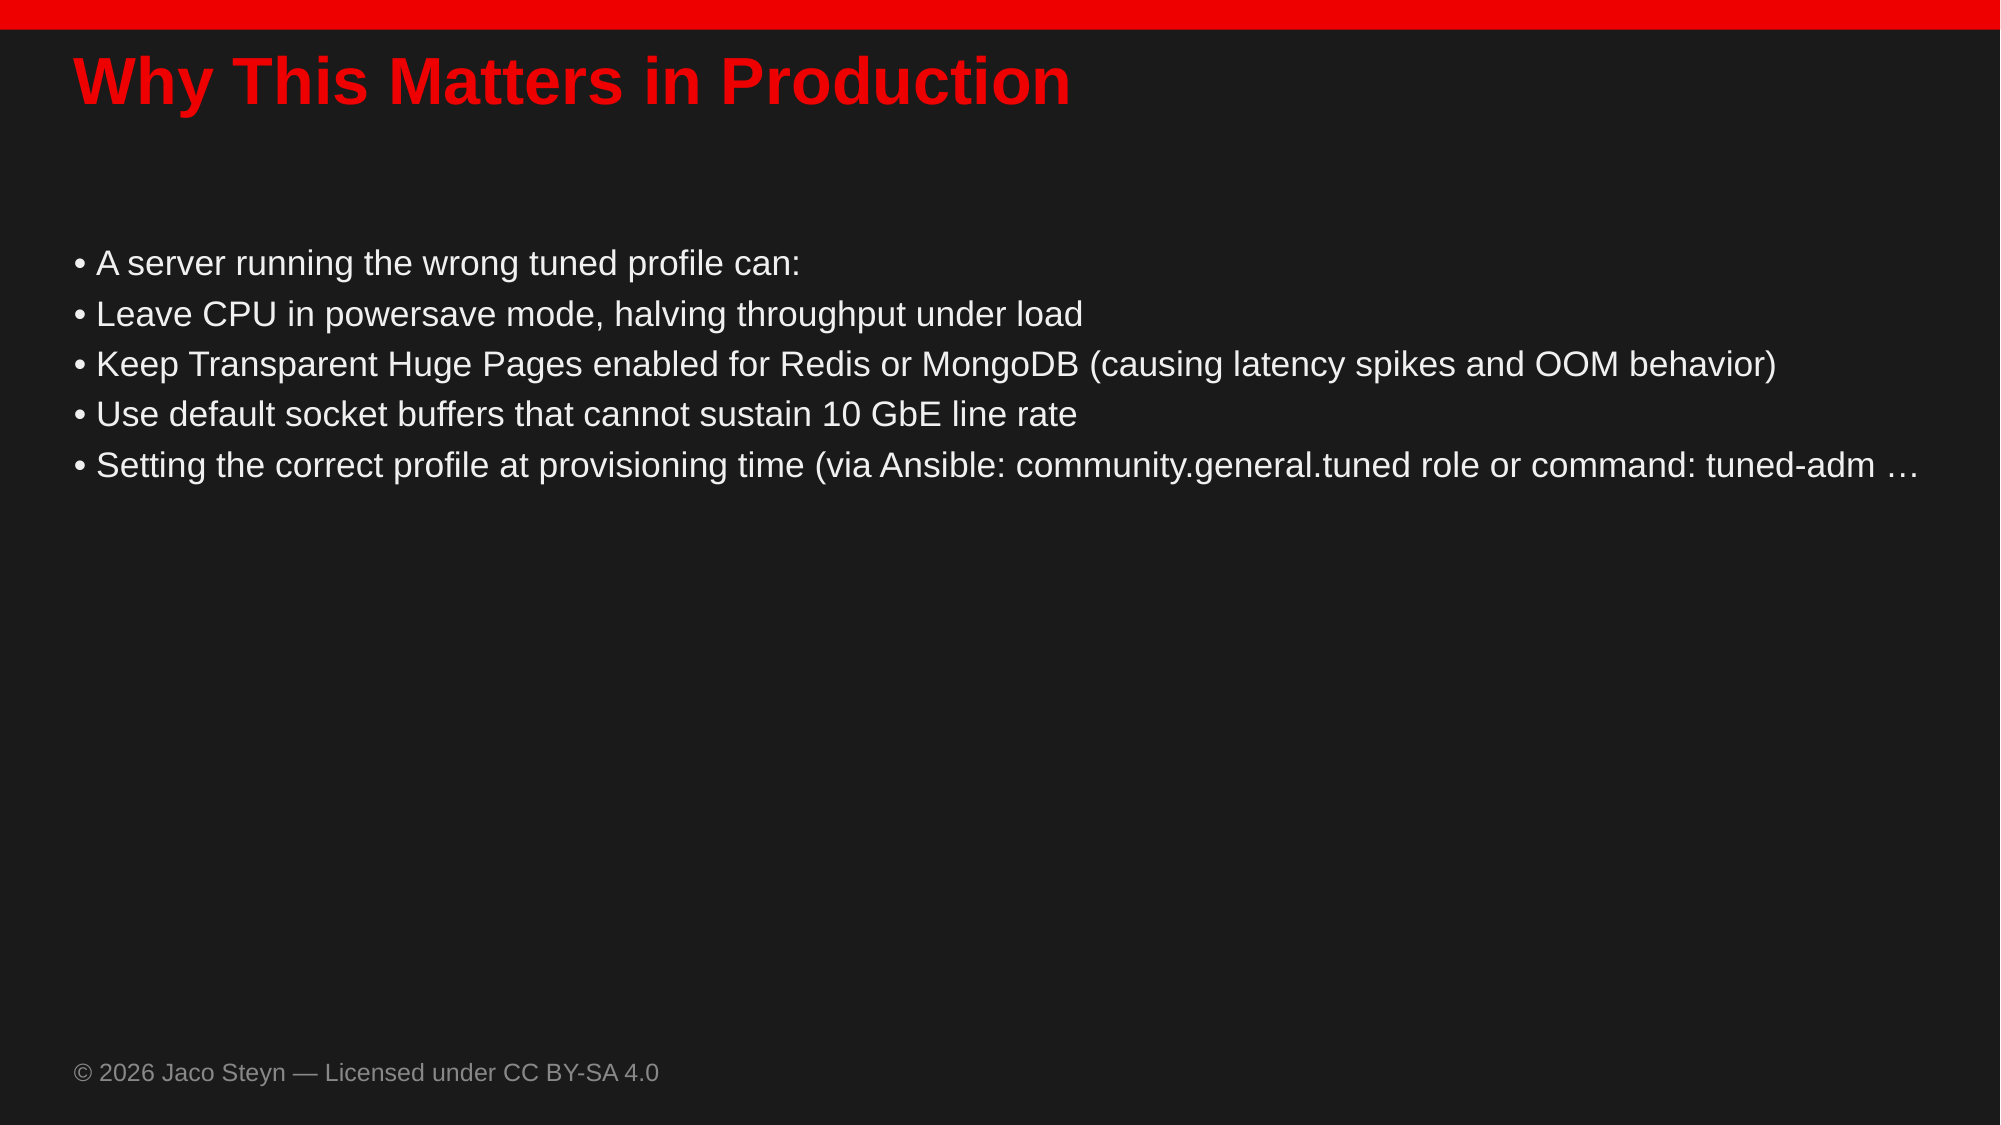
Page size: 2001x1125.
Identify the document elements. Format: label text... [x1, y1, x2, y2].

text_box Why This Matters in Production [59, 36, 1942, 208]
text_box [0, 0, 2001, 30]
text_box © 2026 Jaco Steyn — Licensed under CC BY-SA 4.0 [59, 1051, 1942, 1093]
text_box • A server running the wrong tuned profile can: • Leave CPU in powersave mode, halving throughput under load • Keep Transparent Huge Pages enabled for Redis or MongoDB (causing latency spikes and OOM behavior) • Use default socket buffers that cannot sustain 10 GbE line rate • Setting the correct profile at provisioning time (via Ansible: community.general.tuned role or command: tuned-adm … [59, 236, 1942, 1037]
